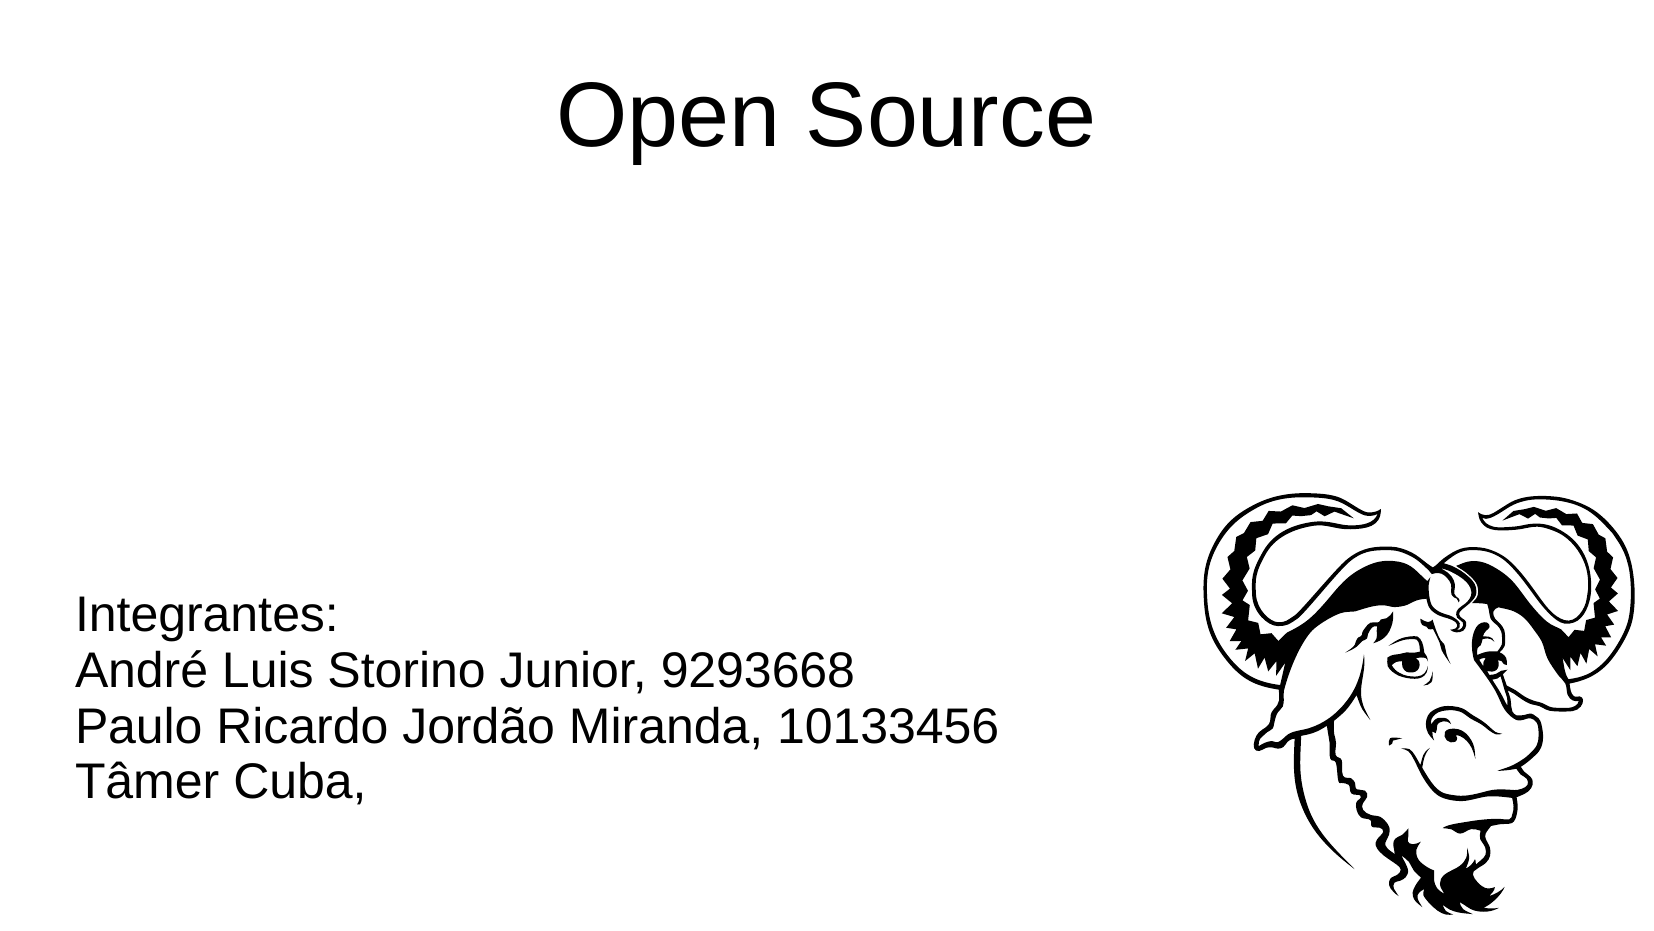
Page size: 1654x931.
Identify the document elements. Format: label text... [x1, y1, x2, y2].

subtitle Integrantes: André Luis Storino Junior, 9293668 Paulo Ricardo Jordão Miranda, 10133456 Tâmer Cuba, [75, 540, 1096, 856]
title Open Source [82, 37, 1571, 193]
picture [1203, 493, 1636, 916]
